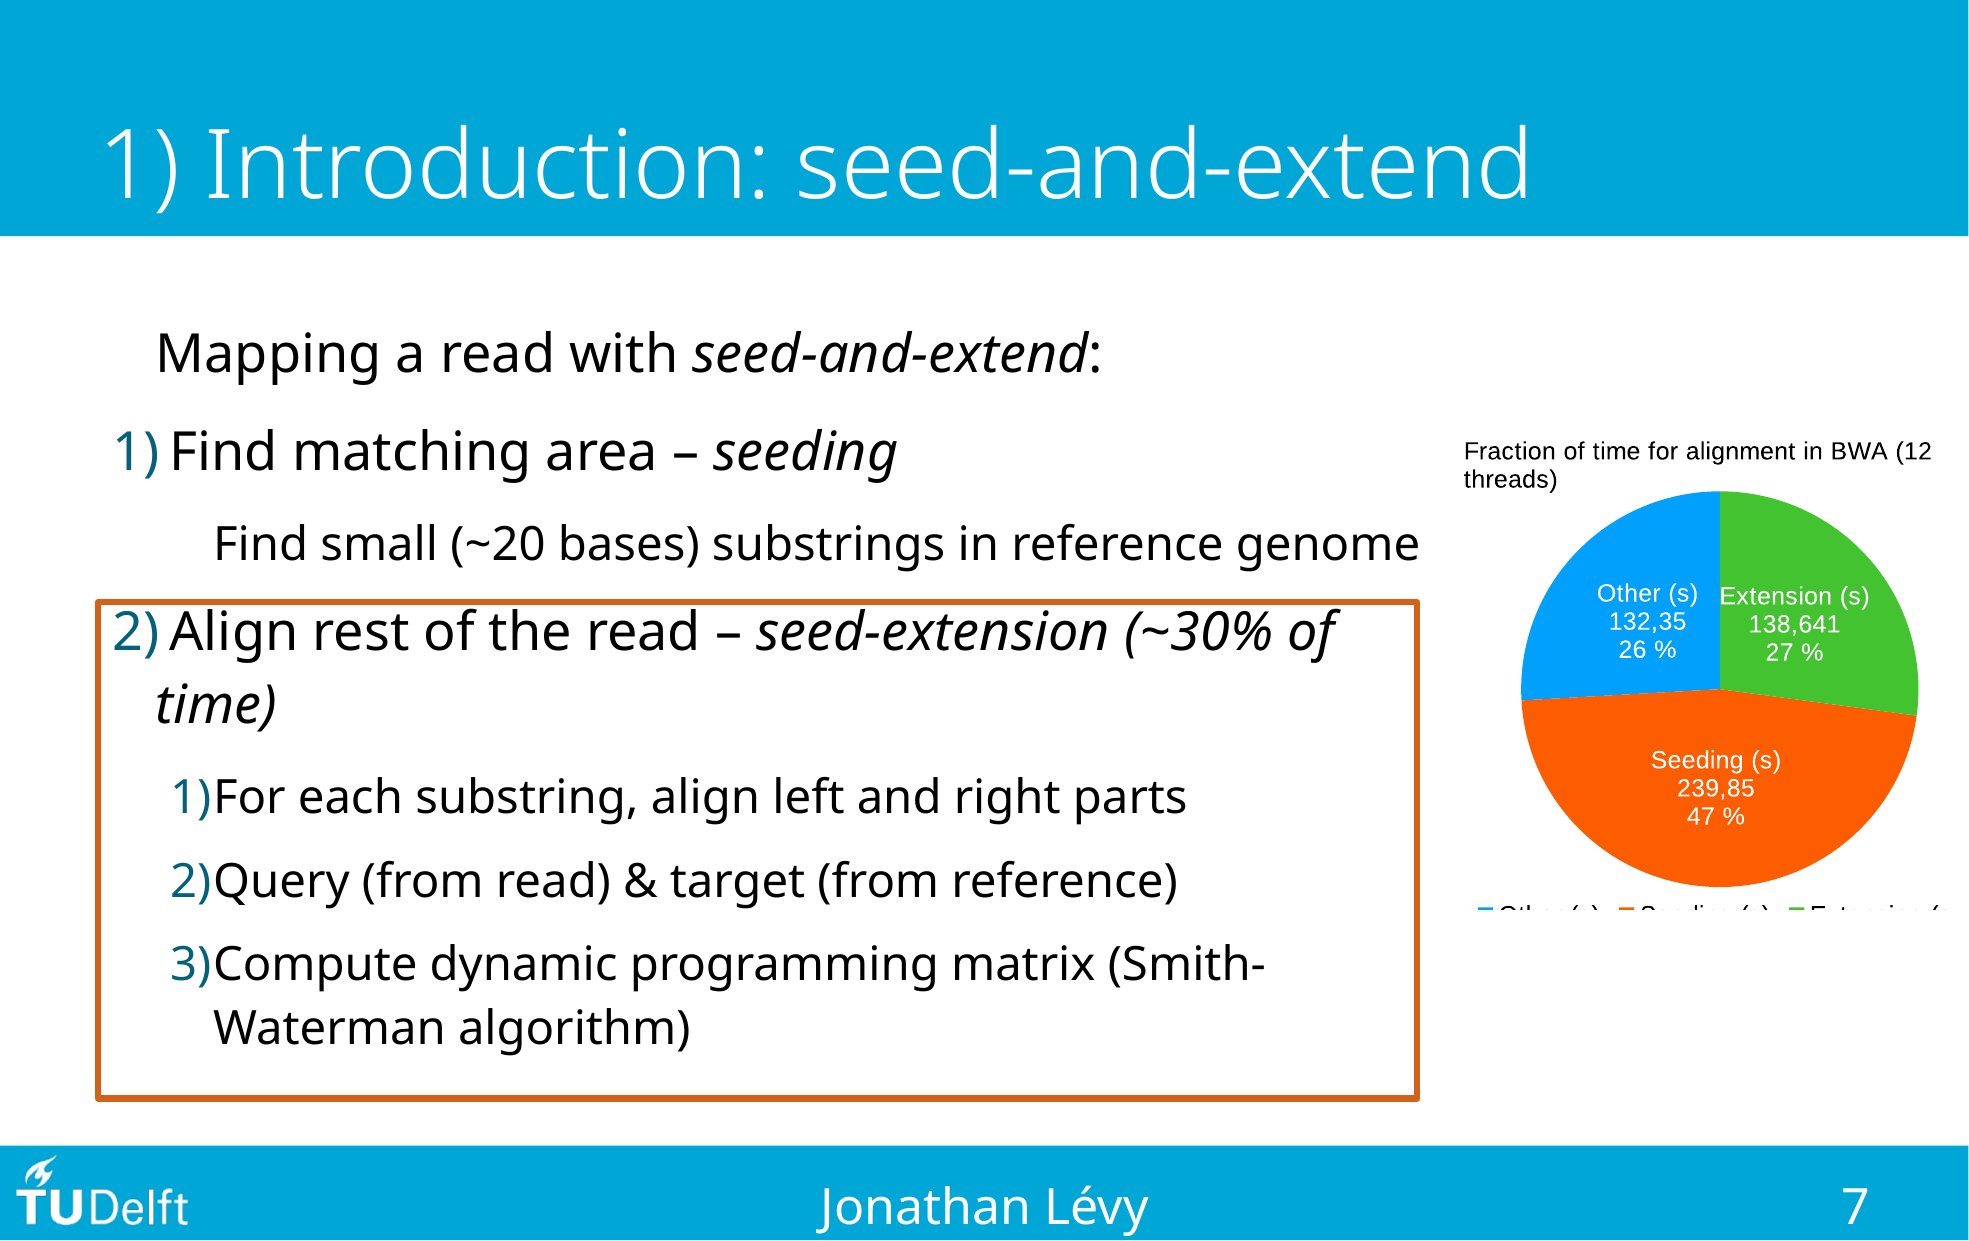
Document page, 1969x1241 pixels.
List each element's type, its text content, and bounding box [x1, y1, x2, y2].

list Mapping a read with seed-and-extend: Find matching area – seeding Find small (~20 bases) substrings in reference genome Align rest of the read – seed-extension (~30% of time) For each substring, align left and right parts Query (from read) & target (from reference) Compute dynamic programming matrix (Smith-Waterman algorithm) [98, 315, 1430, 1081]
picture [1440, 413, 1949, 910]
title 1) Introduction: seed-and-extend [98, 19, 1870, 227]
list Mapping a read with seed-and-extend: Find matching area – seeding Find small (~20 bases) substrings in reference genome Align rest of the read – seed-extension (~30% of time) For each substring, align left and right parts Query (from read) & target (from reference) Compute dynamic programming matrix (Smith-Waterman algorithm) [101, 605, 1414, 1081]
